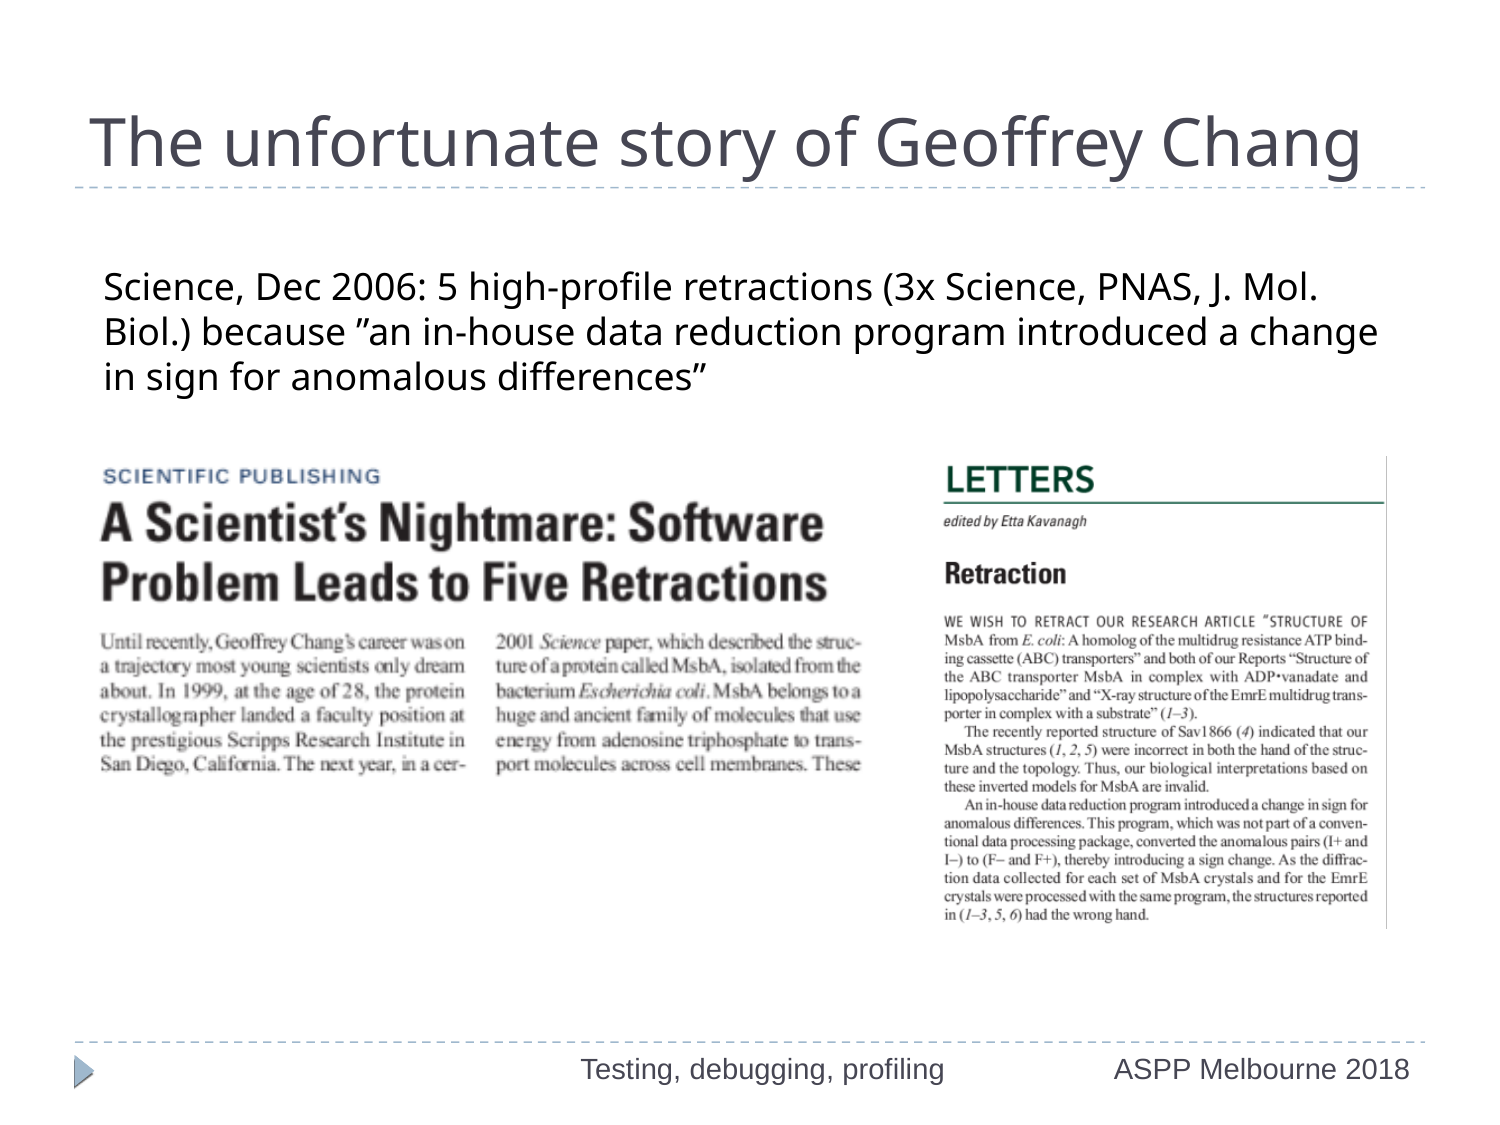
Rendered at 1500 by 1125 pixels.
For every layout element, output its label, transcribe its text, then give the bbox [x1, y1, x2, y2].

text_box Science, Dec 2006: 5 high-profile retractions (3x Science, PNAS, J. Mol. Biol.) because ”an in-house data reduction program introduced a change in sign for anomalous differences” [88, 255, 1424, 406]
picture [938, 456, 1388, 929]
title The unfortunate story of Geoffrey Chang [75, 37, 1425, 188]
picture [88, 456, 876, 787]
footer Testing, debugging, profiling [475, 1042, 1051, 1103]
slide_number ASPP Melbourne 2018 [1051, 1042, 1426, 1103]
